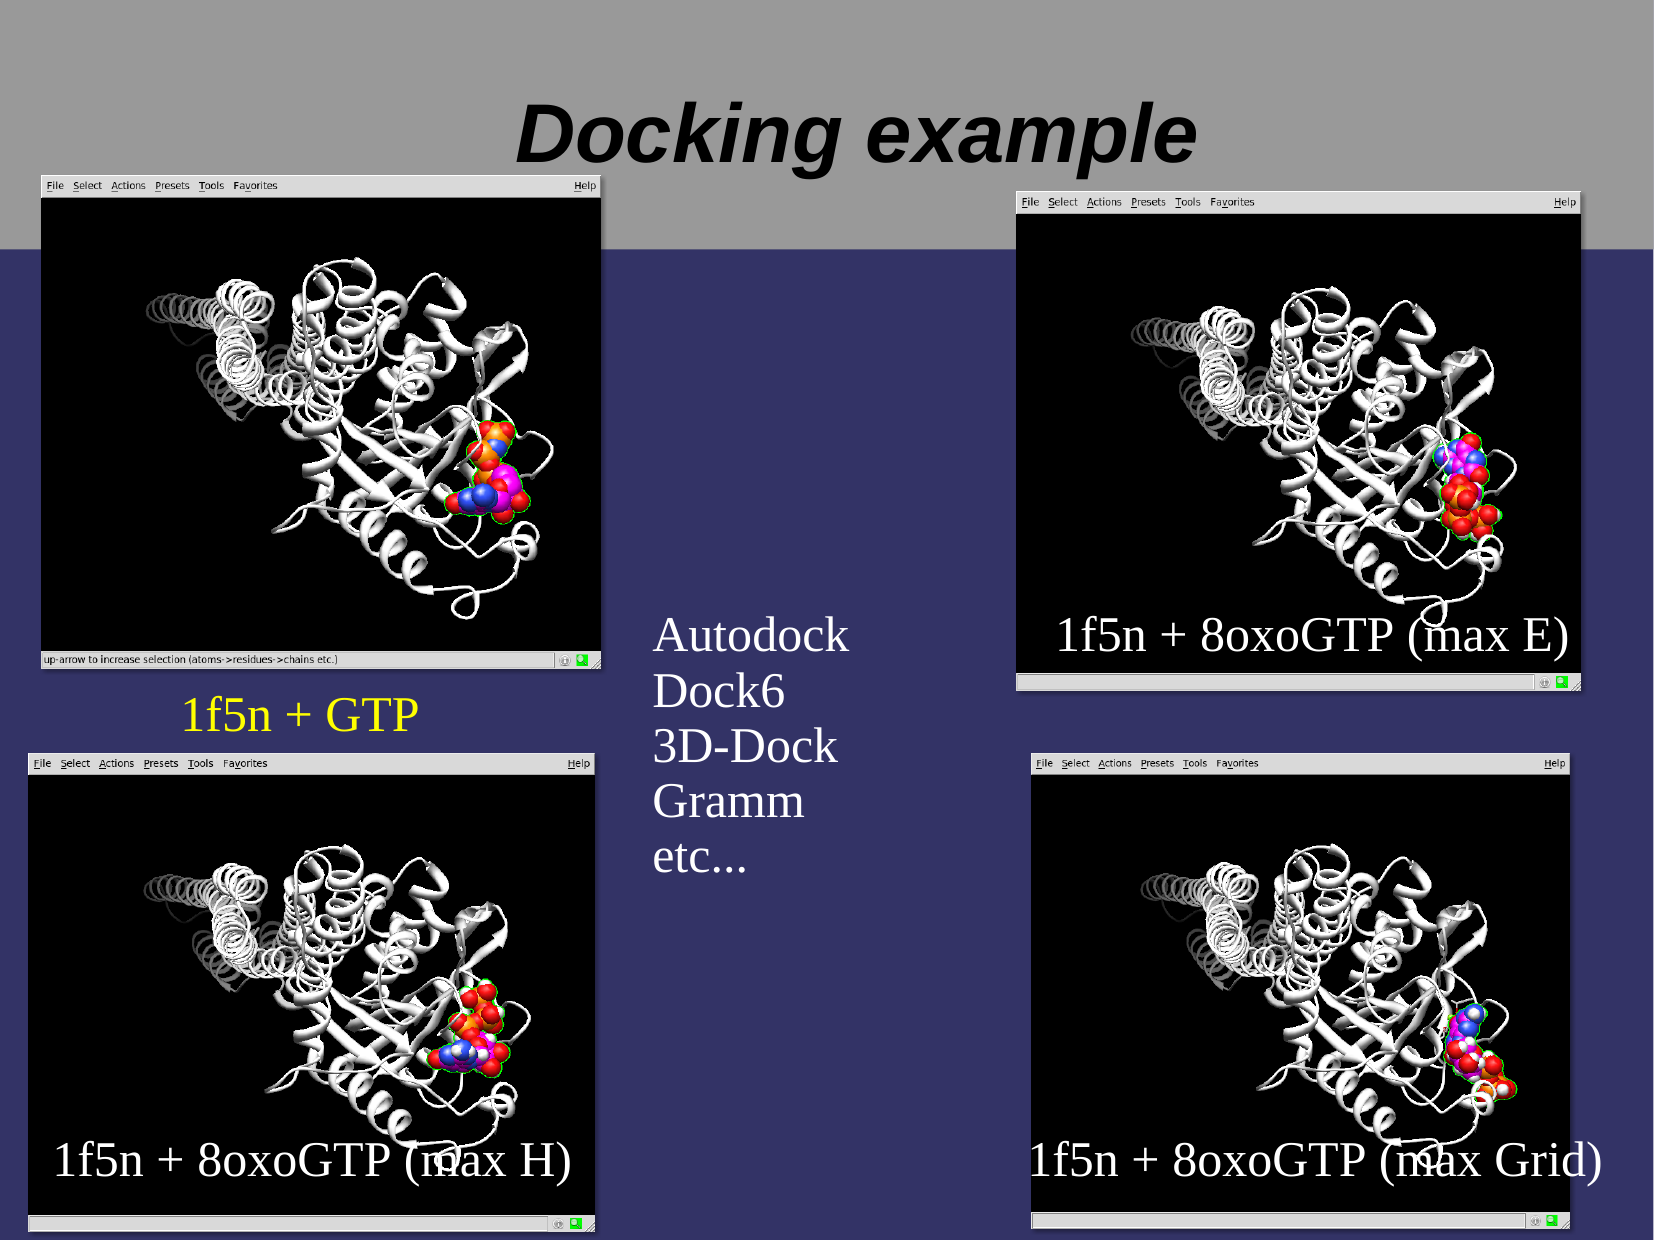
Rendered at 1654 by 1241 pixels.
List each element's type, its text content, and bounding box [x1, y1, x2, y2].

text_box 1f5n + 8oxoGTP (max E) [1013, 600, 1613, 676]
text_box 1f5n + 8oxoGTP (max Grid) [1012, 1125, 1618, 1196]
picture [1027, 1196, 1576, 1235]
text_box 1f5n + 8oxoGTP (max H) [37, 1125, 588, 1196]
text_box Autodock Dock6 3D-Dock Gramm etc... [637, 600, 1013, 892]
title Docking example [121, 19, 1534, 227]
text_box 1f5n + GTP [75, 679, 526, 749]
picture [1013, 676, 1587, 697]
picture [24, 749, 601, 1238]
picture [37, 171, 607, 676]
picture [1027, 749, 1576, 1125]
picture [1012, 187, 1587, 600]
